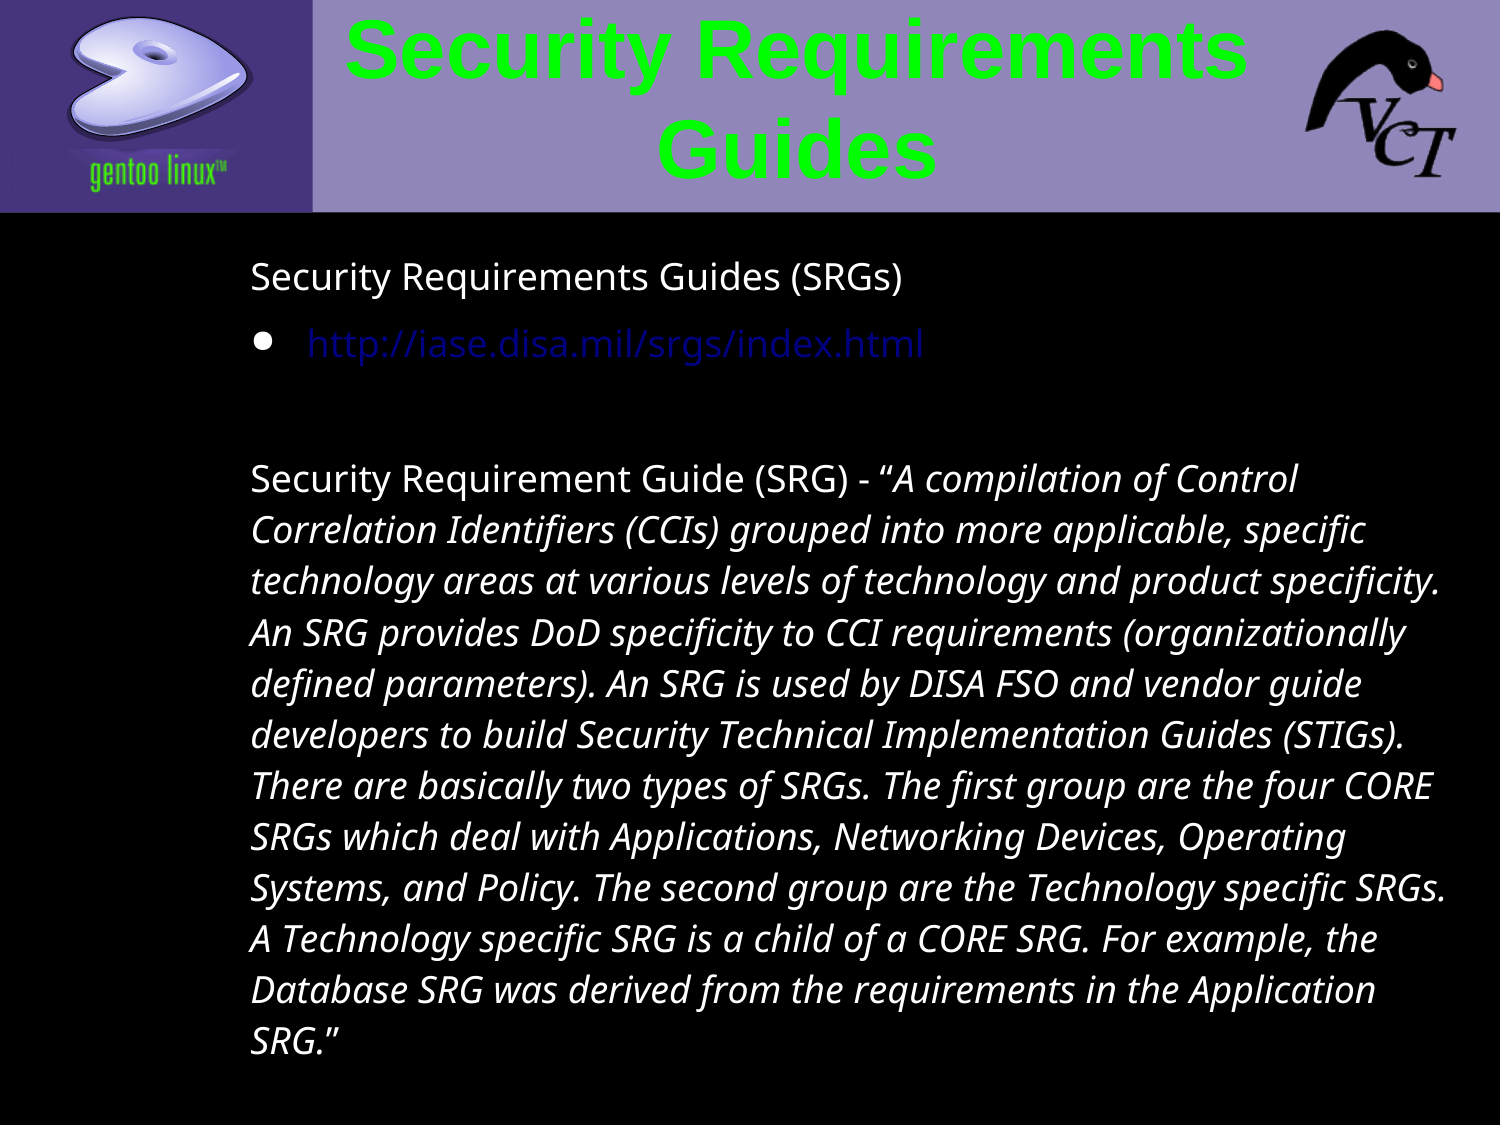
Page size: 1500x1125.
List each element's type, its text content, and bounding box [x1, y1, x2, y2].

list Security Requirements Guides (SRGs) http://iase.disa.mil/srgs/index.html Security Requirement Guide (SRG) - “A compilation of Control Correlation Identifiers (CCIs) grouped into more applicable, specific technology areas at various levels of technology and product specificity. An SRG provides DoD specificity to CCI requirements (organizationally defined parameters). An SRG is used by DISA FSO and vendor guide developers to build Security Technical Implementation Guides (STIGs). There are basically two types of SRGs. The first group are the four CORE SRGs which deal with Applications, Networking Devices, Operating Systems, and Policy. The second group are the Technology specific SRGs. A Technology specific SRG is a child of a CORE SRG. For example, the Database SRG was derived from the requirements in the Application SRG.” [194, 249, 1472, 1079]
picture [0, 149, 300, 195]
picture [1292, 21, 1471, 189]
title Security Requirements Guides [324, 0, 1271, 193]
